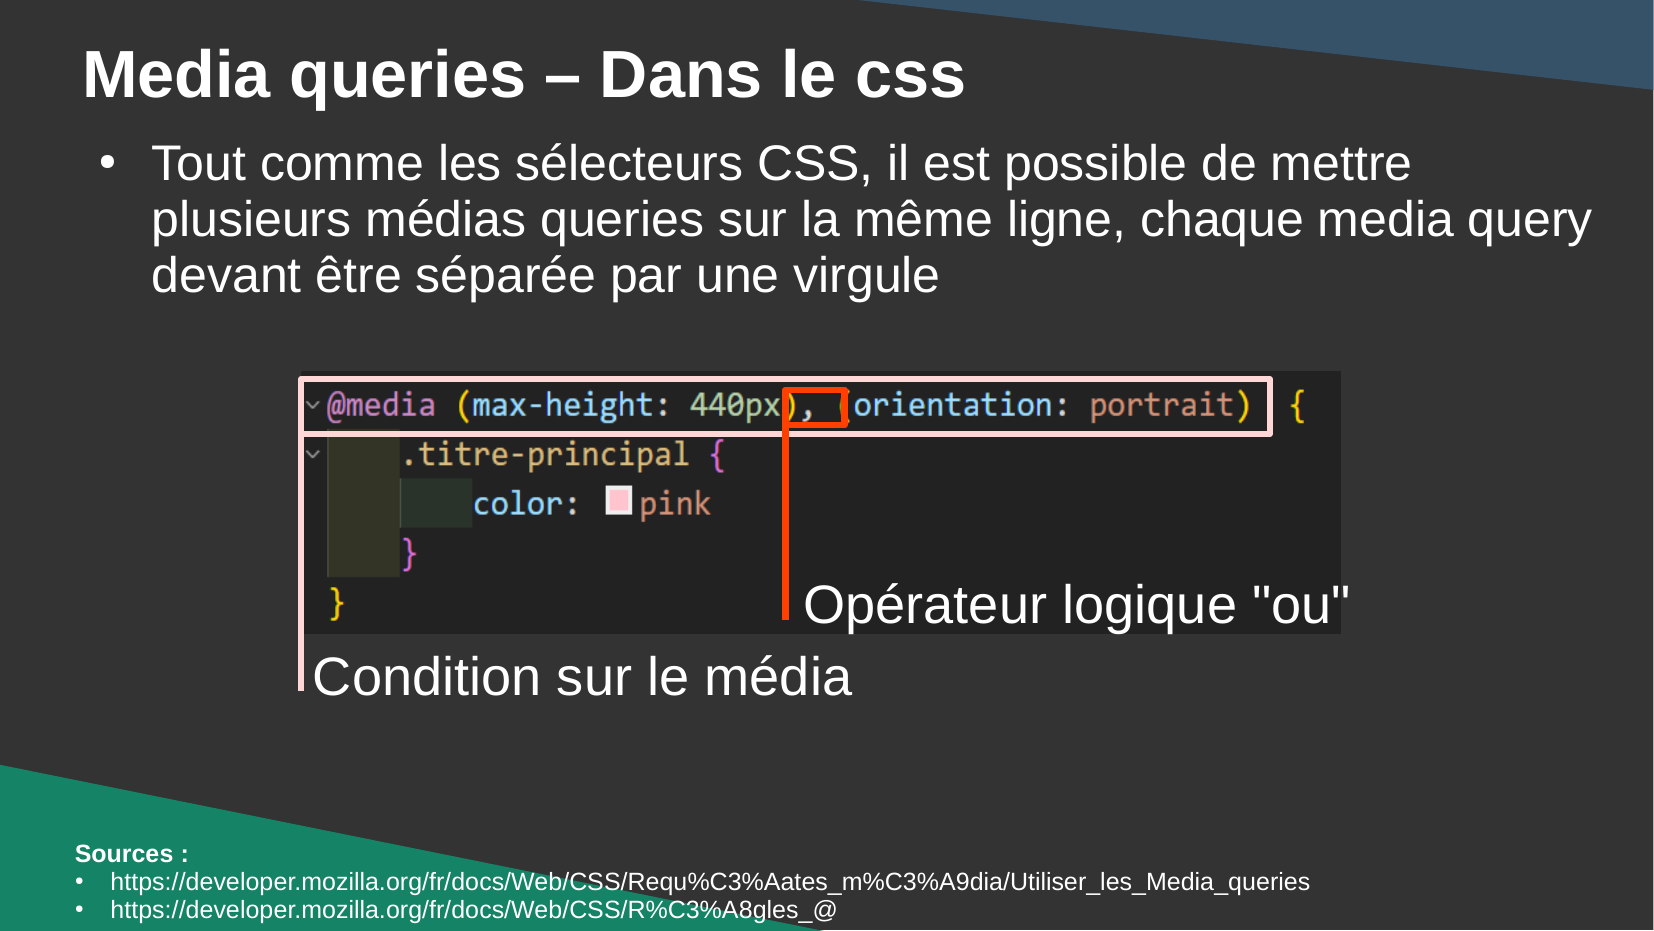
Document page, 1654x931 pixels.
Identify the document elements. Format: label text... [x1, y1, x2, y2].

title Media queries – Dans le css [82, 37, 1571, 122]
picture [301, 371, 1341, 634]
text_box [857, 0, 1654, 90]
list Tout comme les sélecteurs CSS, il est possible de mettre plusieurs médias queries sur la même ligne, chaque media query devant être séparée par une virgule [80, 135, 1605, 337]
title Condition sur le média [312, 646, 939, 708]
picture [789, 393, 841, 422]
picture [304, 382, 1267, 431]
text_box [0, 764, 334, 931]
text_box Sources : https://developer.mozilla.org/fr/docs/Web/CSS/Requ%C3%Aates_m%C3%A9dia/Utiliser_les_Media_queries https://developer.mozilla.org/fr/docs/Web/CSS/R%C3%A8gles_@ [60, 832, 1546, 931]
title Opérateur logique "ou" [803, 574, 1371, 636]
